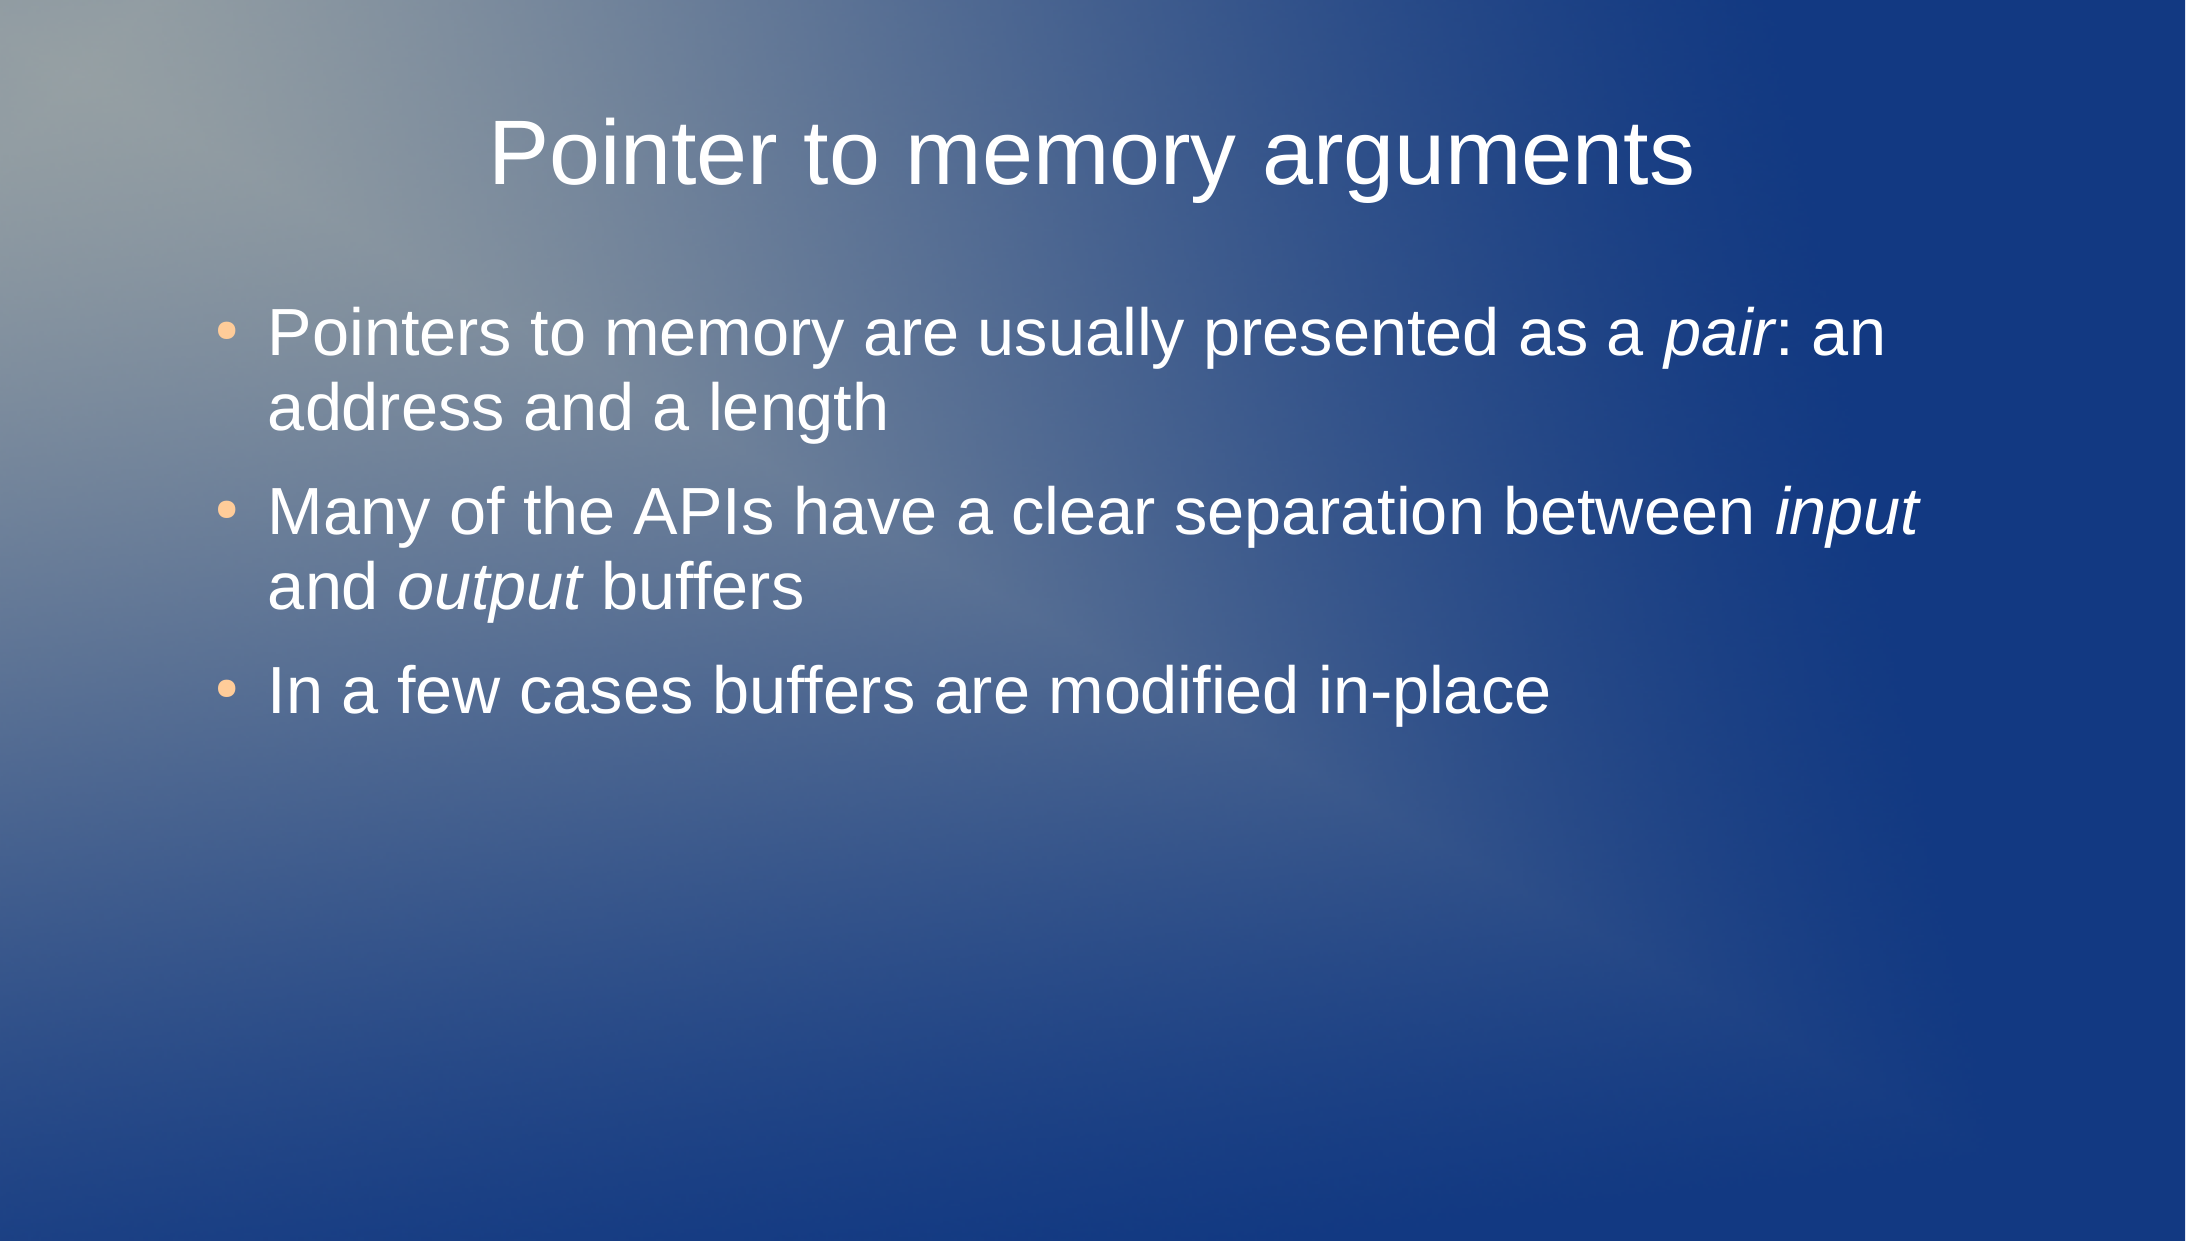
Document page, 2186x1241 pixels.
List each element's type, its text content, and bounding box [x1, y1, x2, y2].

picture [0, 0, 2186, 1241]
title Pointer to memory arguments [109, 49, 2076, 257]
list Pointers to memory are usually presented as a pair: an address and a length Many of the APIs have a clear separation between input and output buffers In a few cases buffers are modified in-place [197, 295, 2022, 1204]
